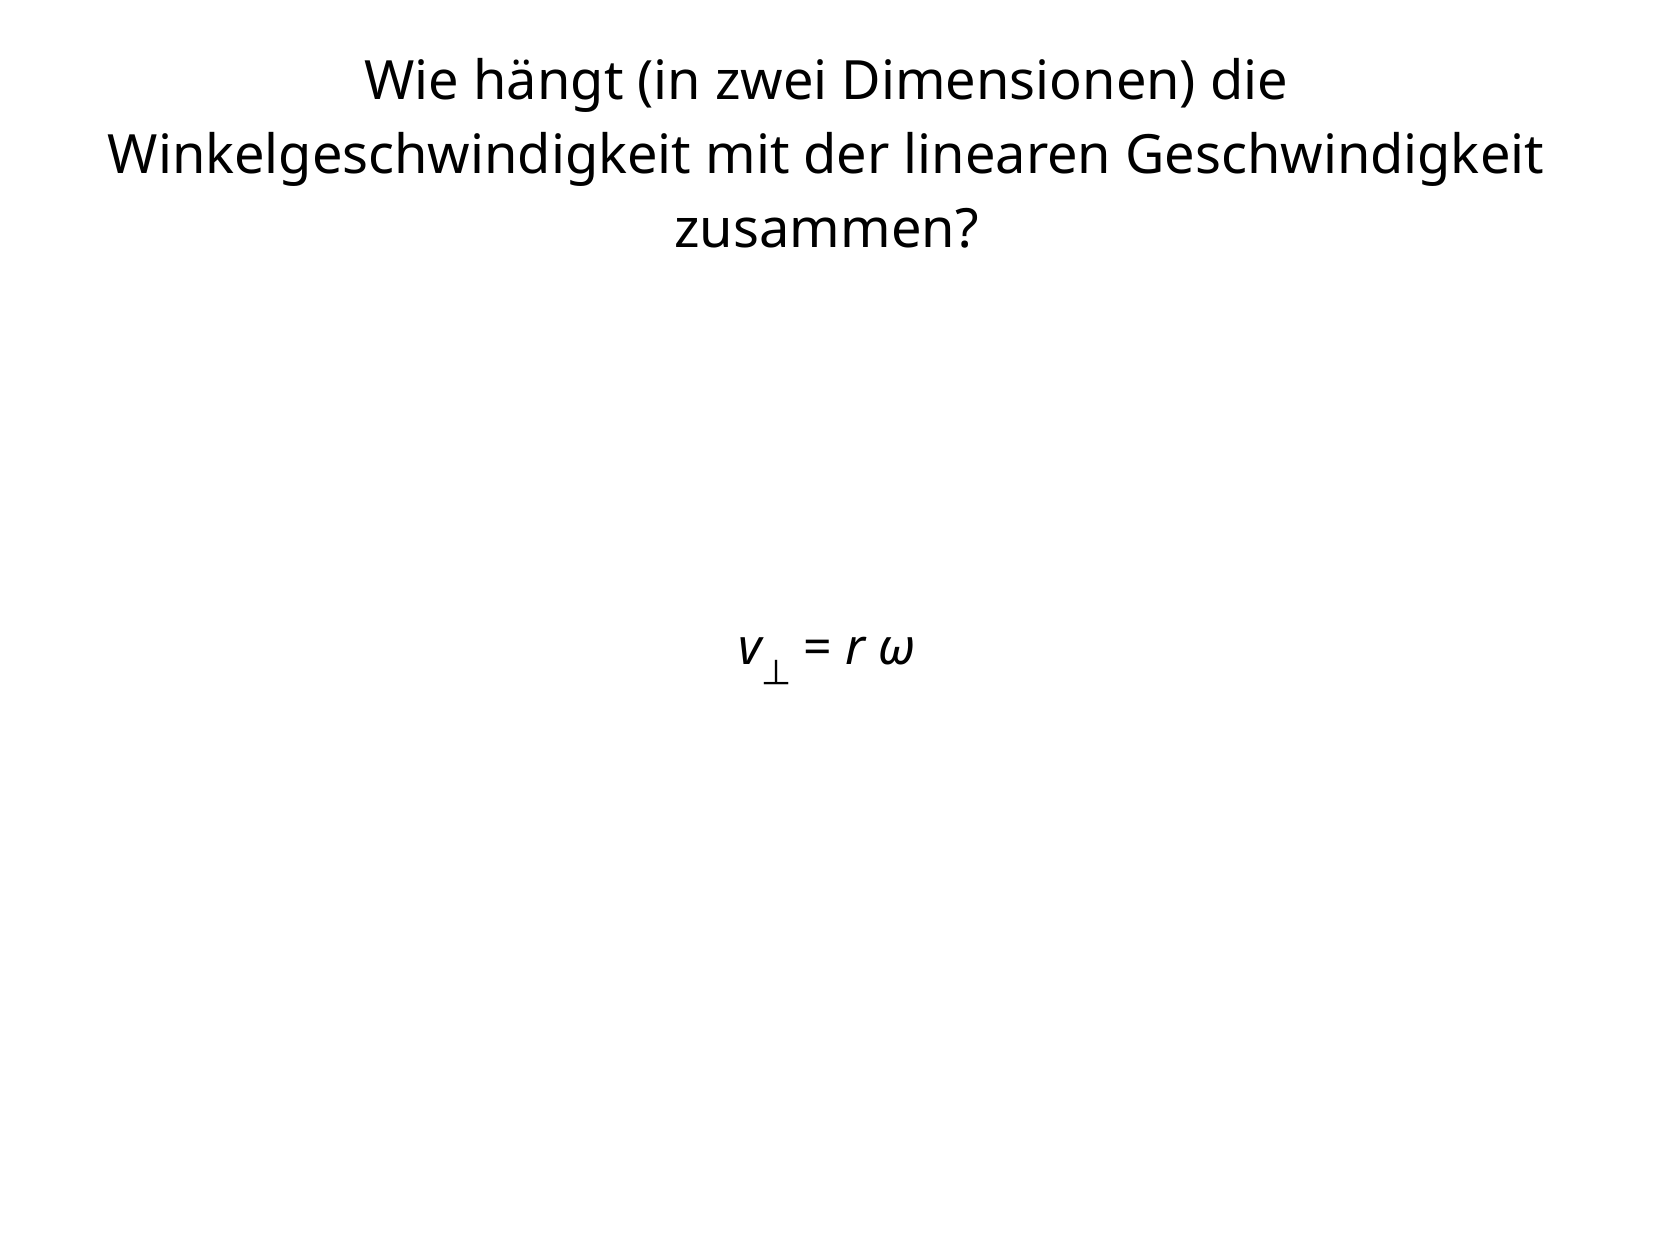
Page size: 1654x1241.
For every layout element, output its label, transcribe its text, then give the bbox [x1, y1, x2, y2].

subtitle v⟘ = r ω [82, 290, 1571, 1010]
title Wie hängt (in zwei Dimensionen) die Winkelgeschwindigkeit mit der linearen Geschwindigkeit zusammen? [82, 49, 1571, 257]
